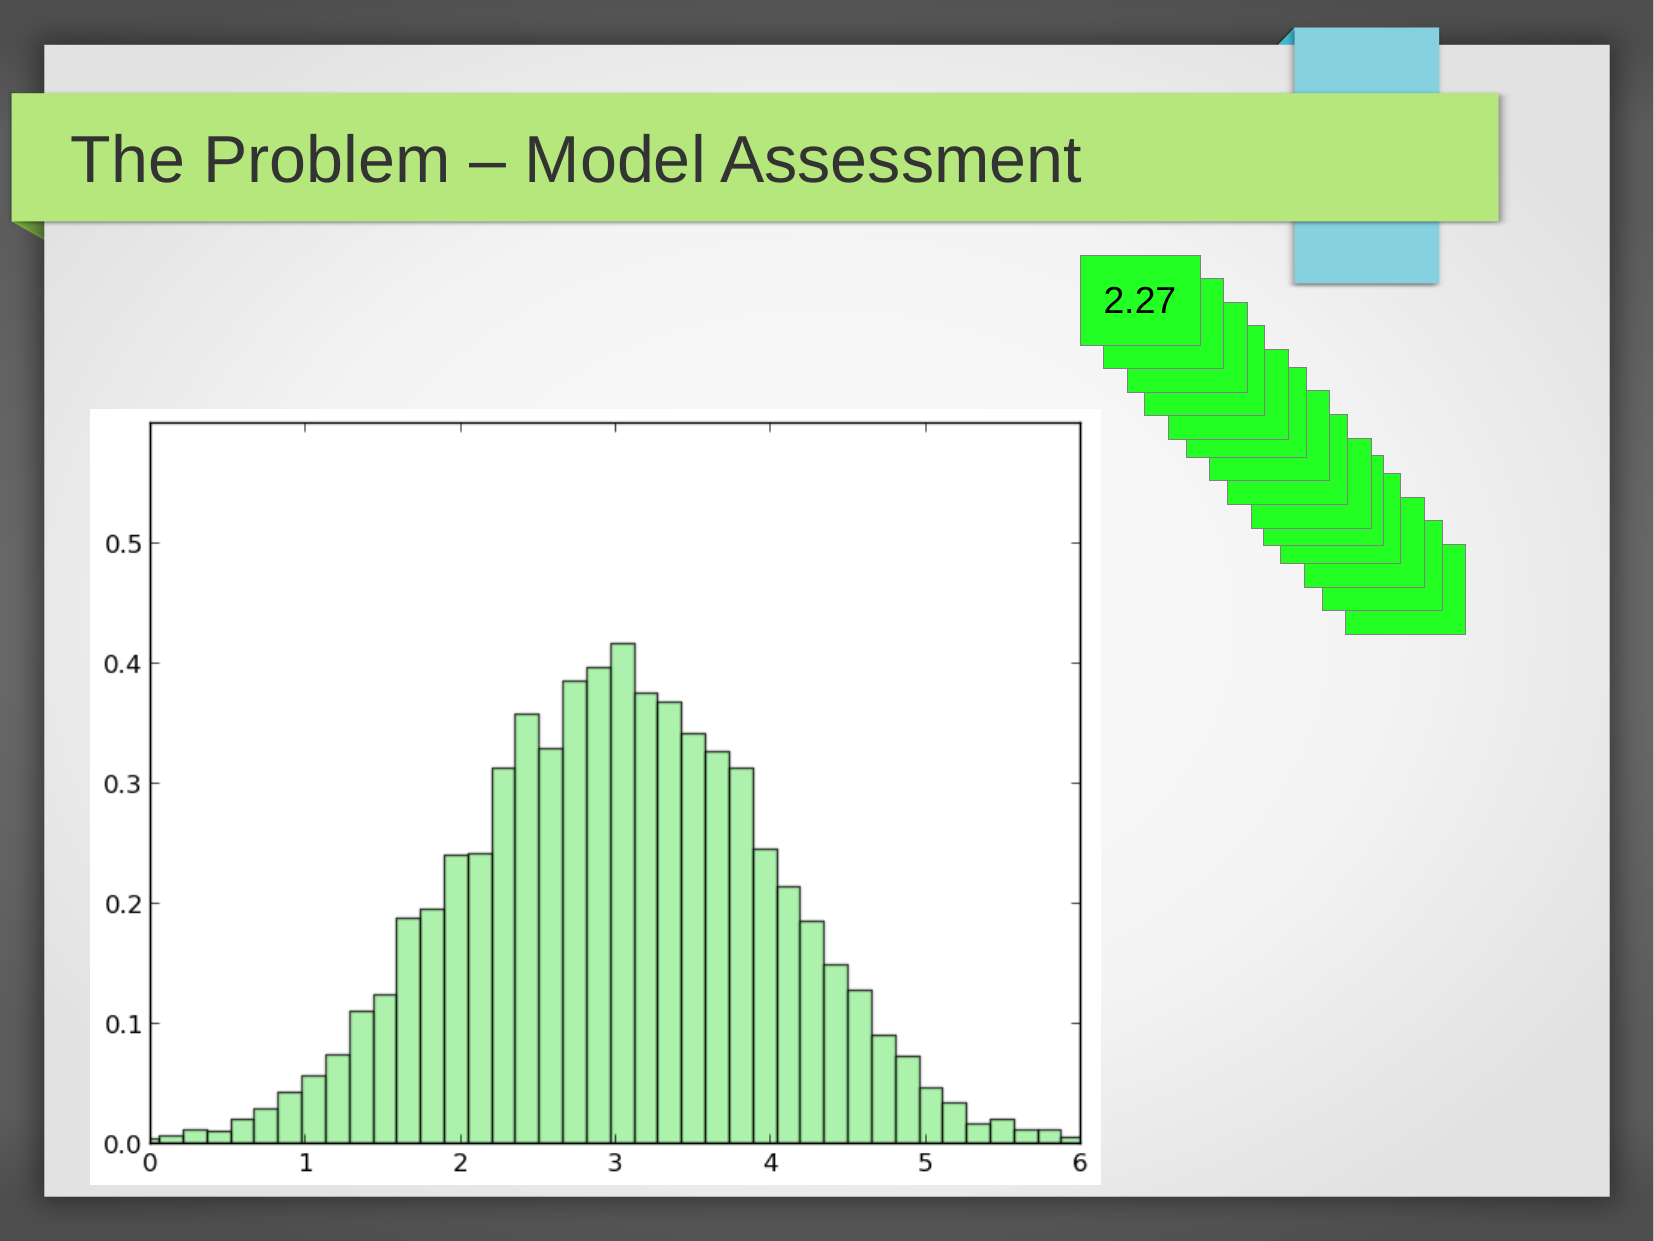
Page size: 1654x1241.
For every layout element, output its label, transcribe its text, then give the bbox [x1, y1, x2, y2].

title The Problem – Model Assessment [70, 106, 1229, 213]
picture [0, 0, 1654, 1241]
text_box [1103, 278, 1466, 635]
text_box 2.27 [1080, 255, 1201, 346]
